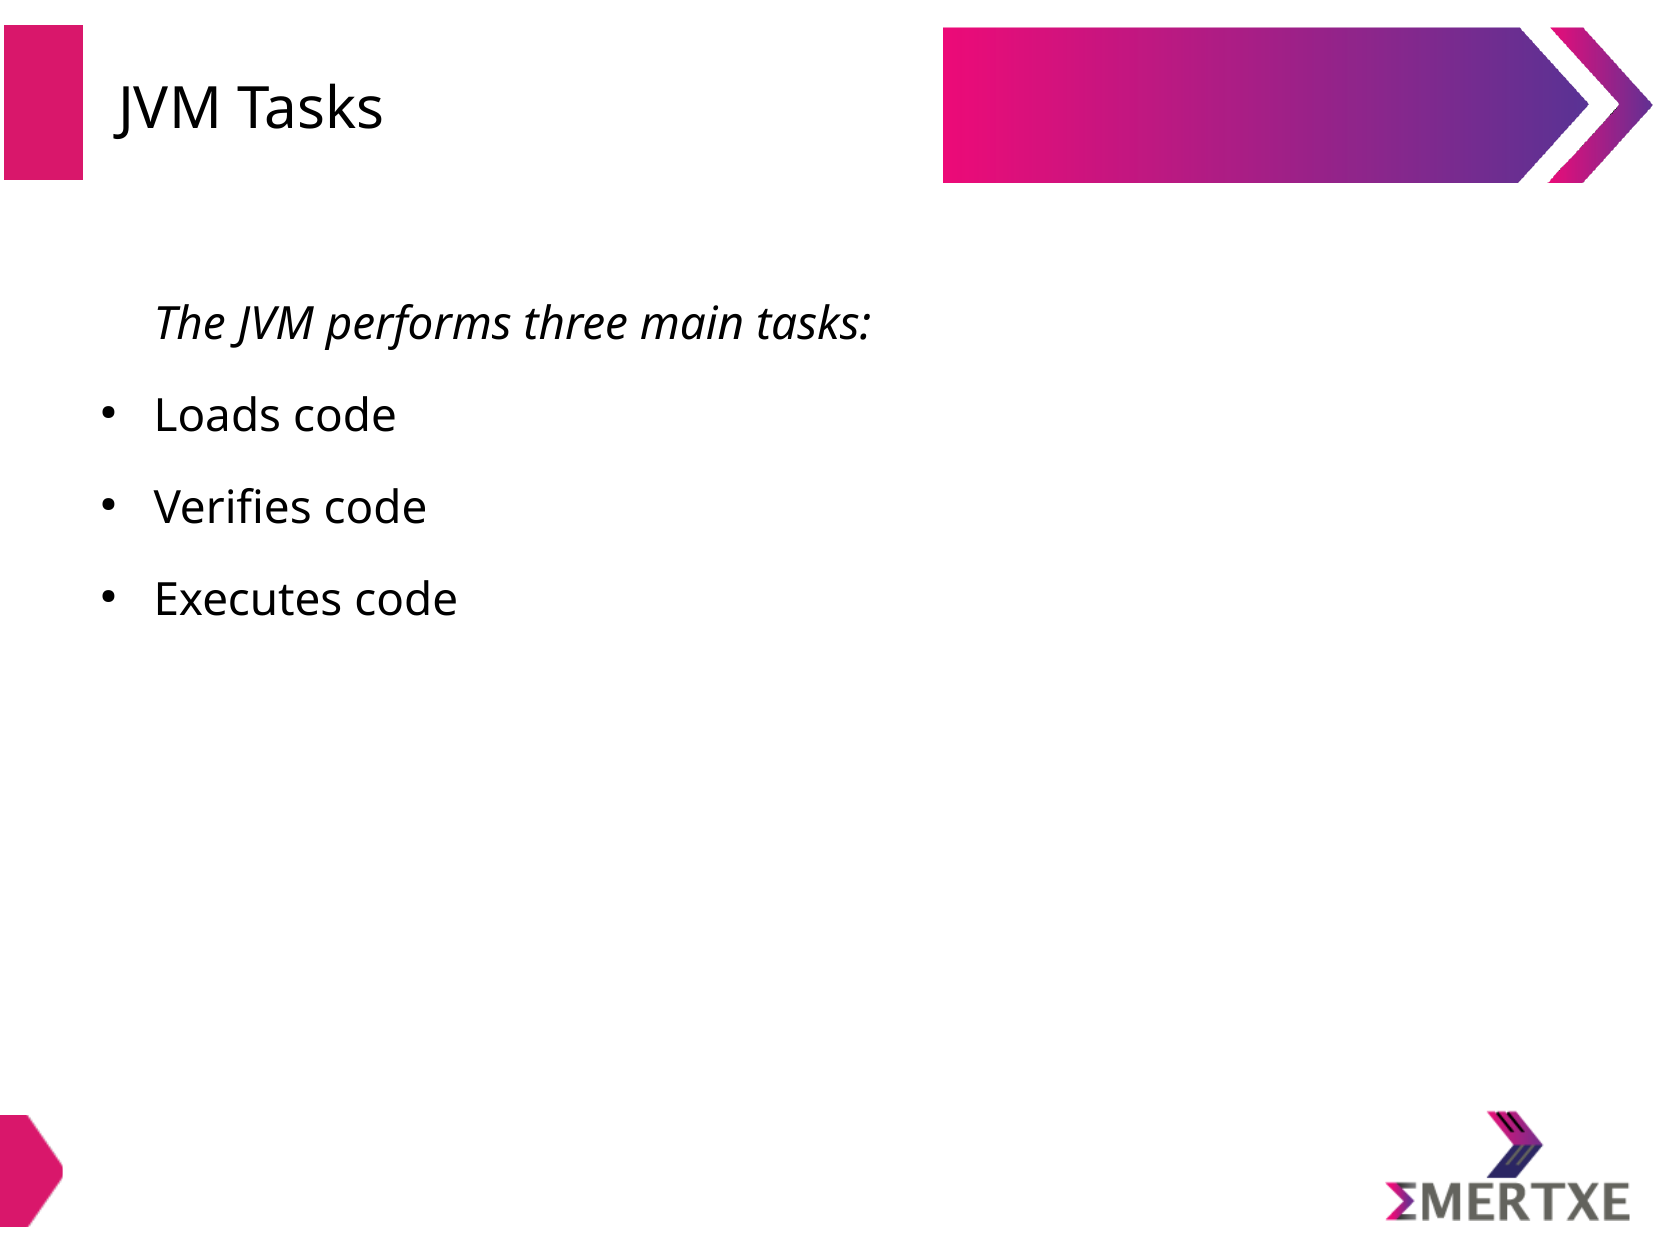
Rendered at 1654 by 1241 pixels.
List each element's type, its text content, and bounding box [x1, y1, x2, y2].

picture [1571, 27, 1653, 183]
title JVM Tasks [82, 2, 1571, 210]
picture [1385, 1107, 1631, 1221]
list The JVM performs three main tasks: Loads code Verifies code Executes code [82, 290, 1571, 1010]
